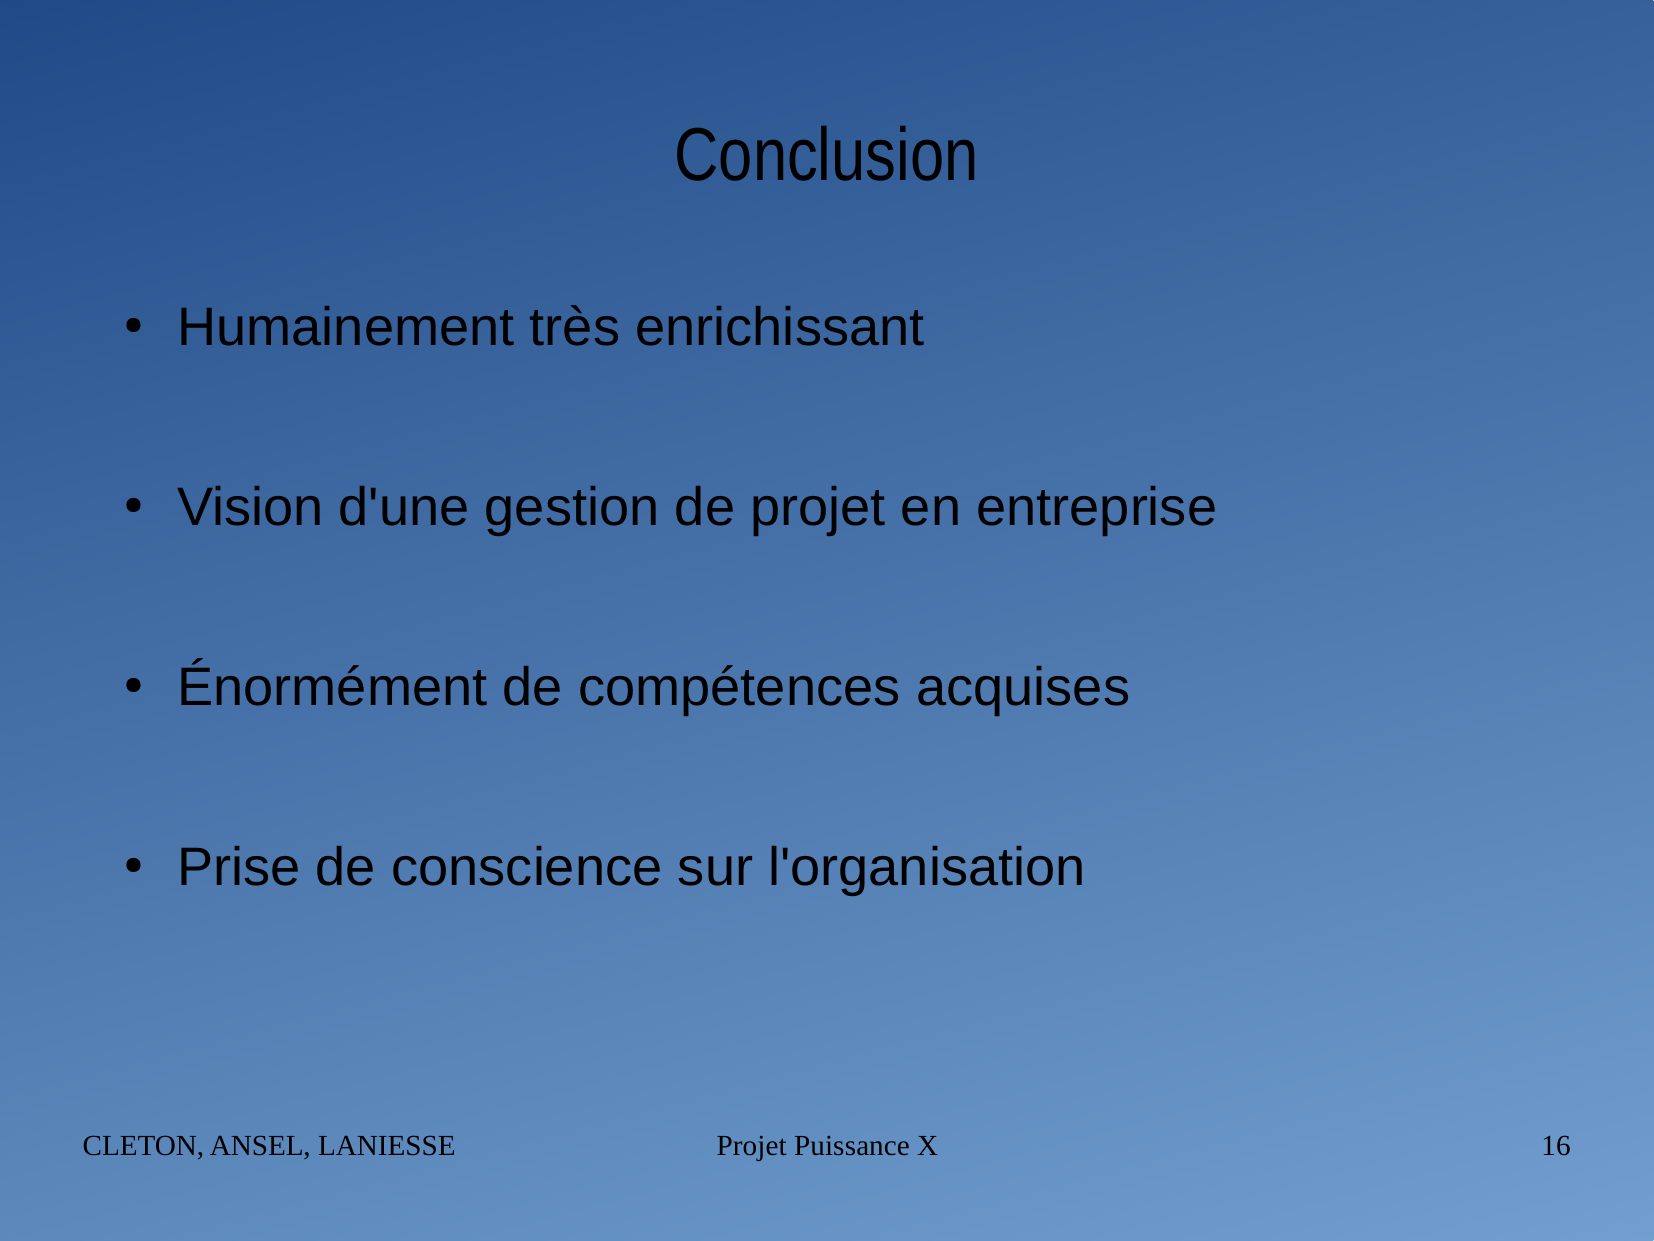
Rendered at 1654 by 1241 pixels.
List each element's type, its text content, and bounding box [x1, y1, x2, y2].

list Humainement très enrichissant Vision d'une gestion de projet en entreprise Énormément de compétences acquises Prise de conscience sur l'organisation [106, 296, 1595, 1016]
title Conclusion [82, 49, 1571, 257]
